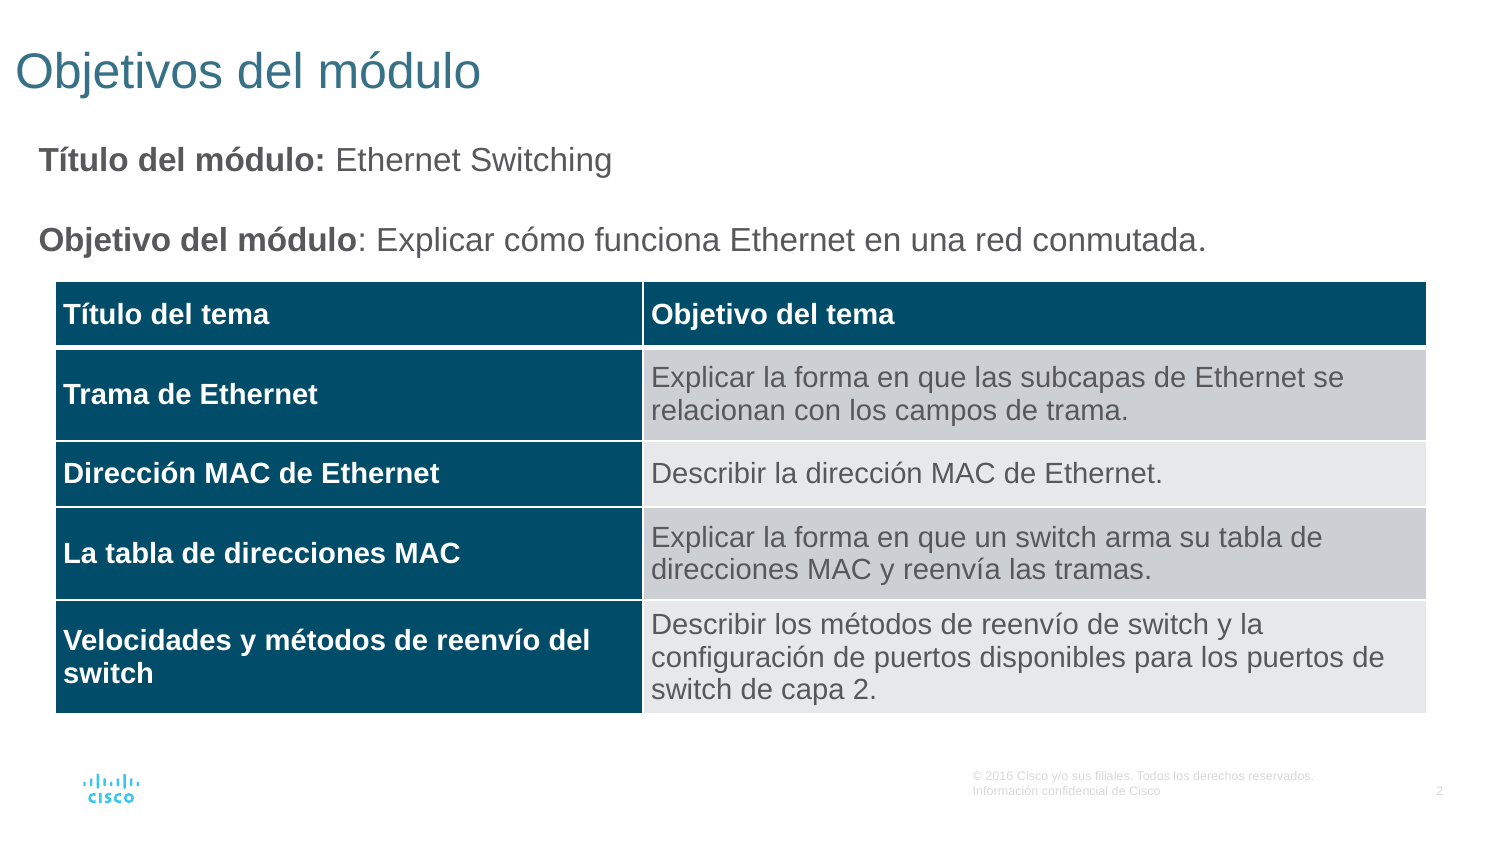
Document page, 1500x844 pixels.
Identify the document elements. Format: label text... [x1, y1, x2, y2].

table_cell Explicar la forma en que un switch arma su tabla de direcciones MAC y reenvía las tramas. [644, 508, 1426, 599]
title Objetivos del módulo [0, 6, 1500, 131]
table_cell Describir la dirección MAC de Ethernet. [644, 442, 1426, 506]
table_header Título del tema [56, 282, 642, 345]
table_cell Trama de Ethernet [56, 350, 642, 440]
table_cell Dirección MAC de Ethernet [56, 442, 642, 506]
table_cell Describir los métodos de reenvío de switch y la configuración de puertos disponibles para los puertos de switch de capa 2. [644, 601, 1426, 713]
table_cell Explicar la forma en que las subcapas de Ethernet se relacionan con los campos de trama. [644, 350, 1426, 440]
table_header Objetivo del tema [644, 282, 1426, 345]
table_cell La tabla de direcciones MAC [56, 508, 642, 599]
table_cell Velocidades y métodos de reenvío del switch [56, 601, 642, 713]
list Título del módulo: Ethernet Switching Objetivo del módulo: Explicar cómo funciona Ethernet en una red conmutada. [23, 131, 1476, 256]
